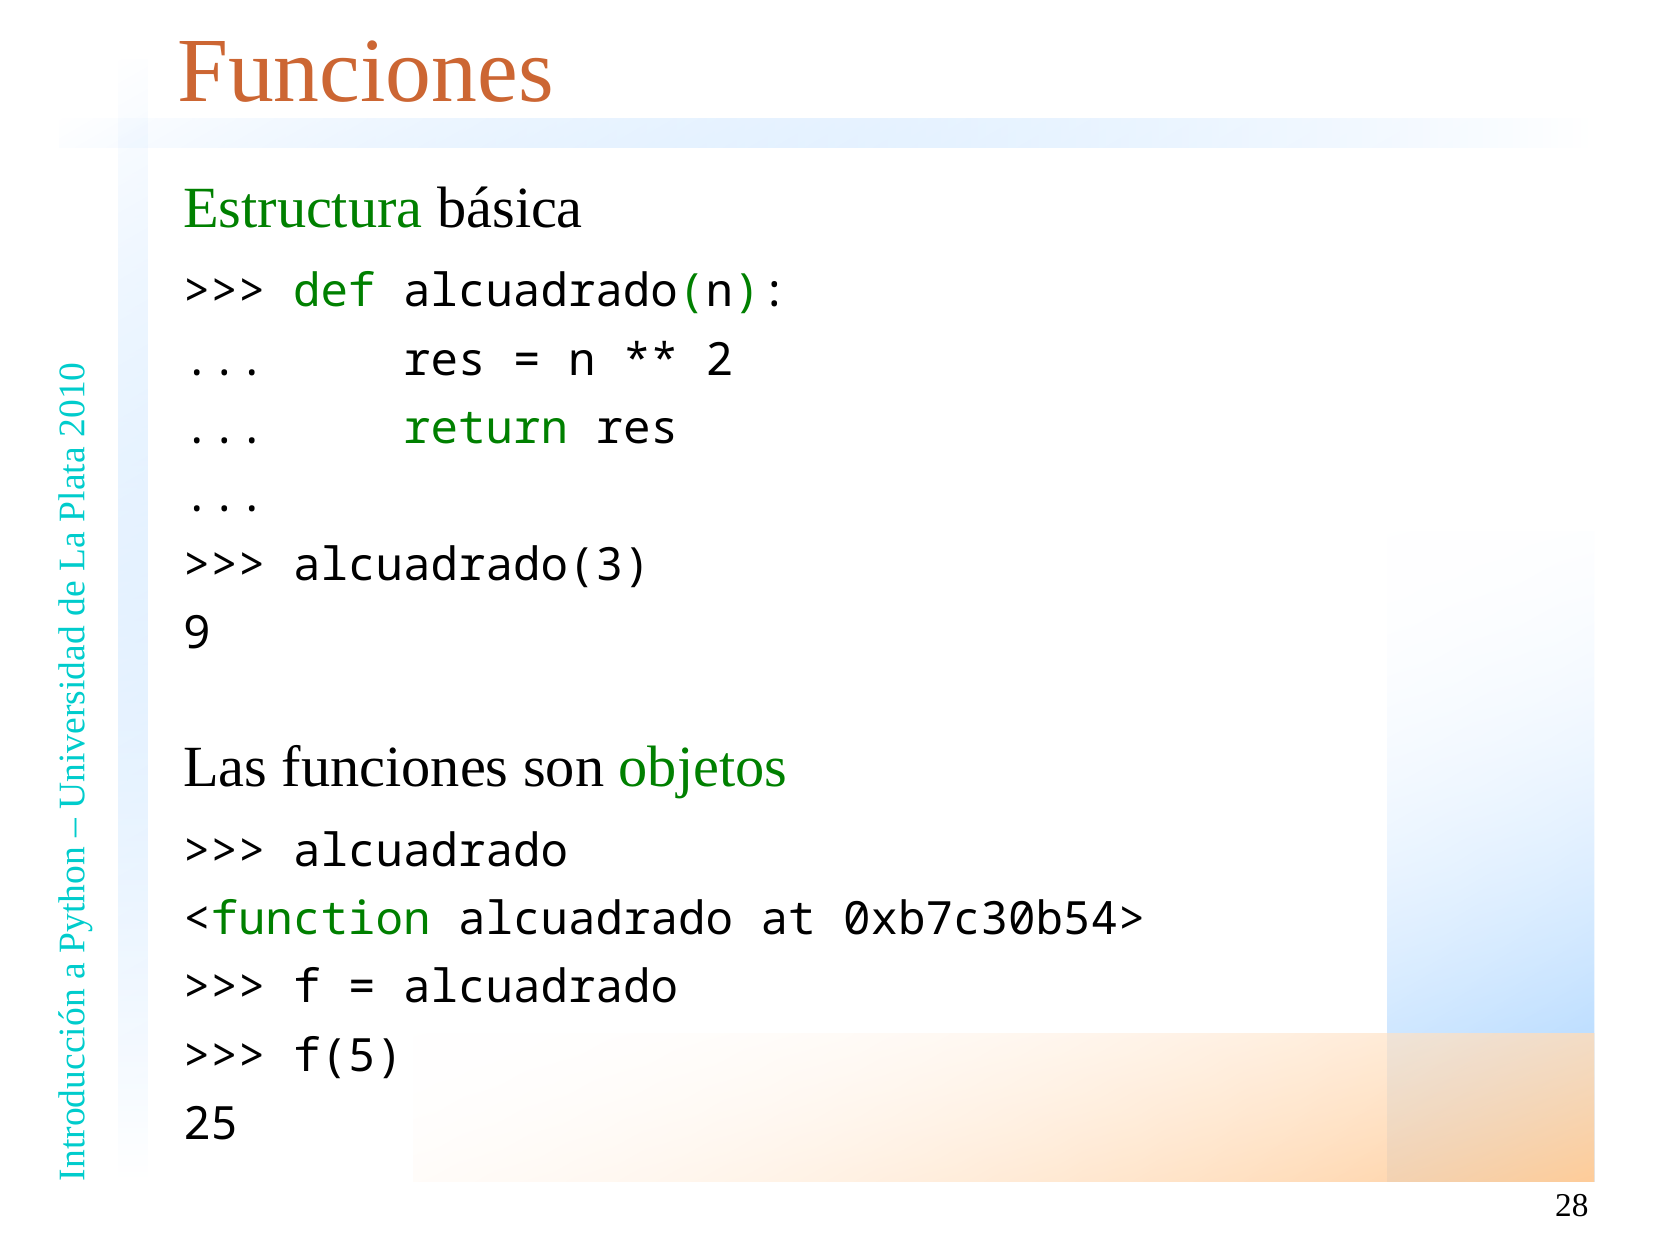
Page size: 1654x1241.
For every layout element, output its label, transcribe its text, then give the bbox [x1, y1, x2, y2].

text_box Estructura básica >>> def alcuadrado(n): ... res = n ** 2 ... return res ... >>> alcuadrado(3) 9 Las funciones son objetos >>> alcuadrado <function alcuadrado at 0xb7c30b54> >>> f = alcuadrado >>> f(5) 25 [147, 147, 1595, 1182]
title Funciones [177, 15, 1595, 127]
